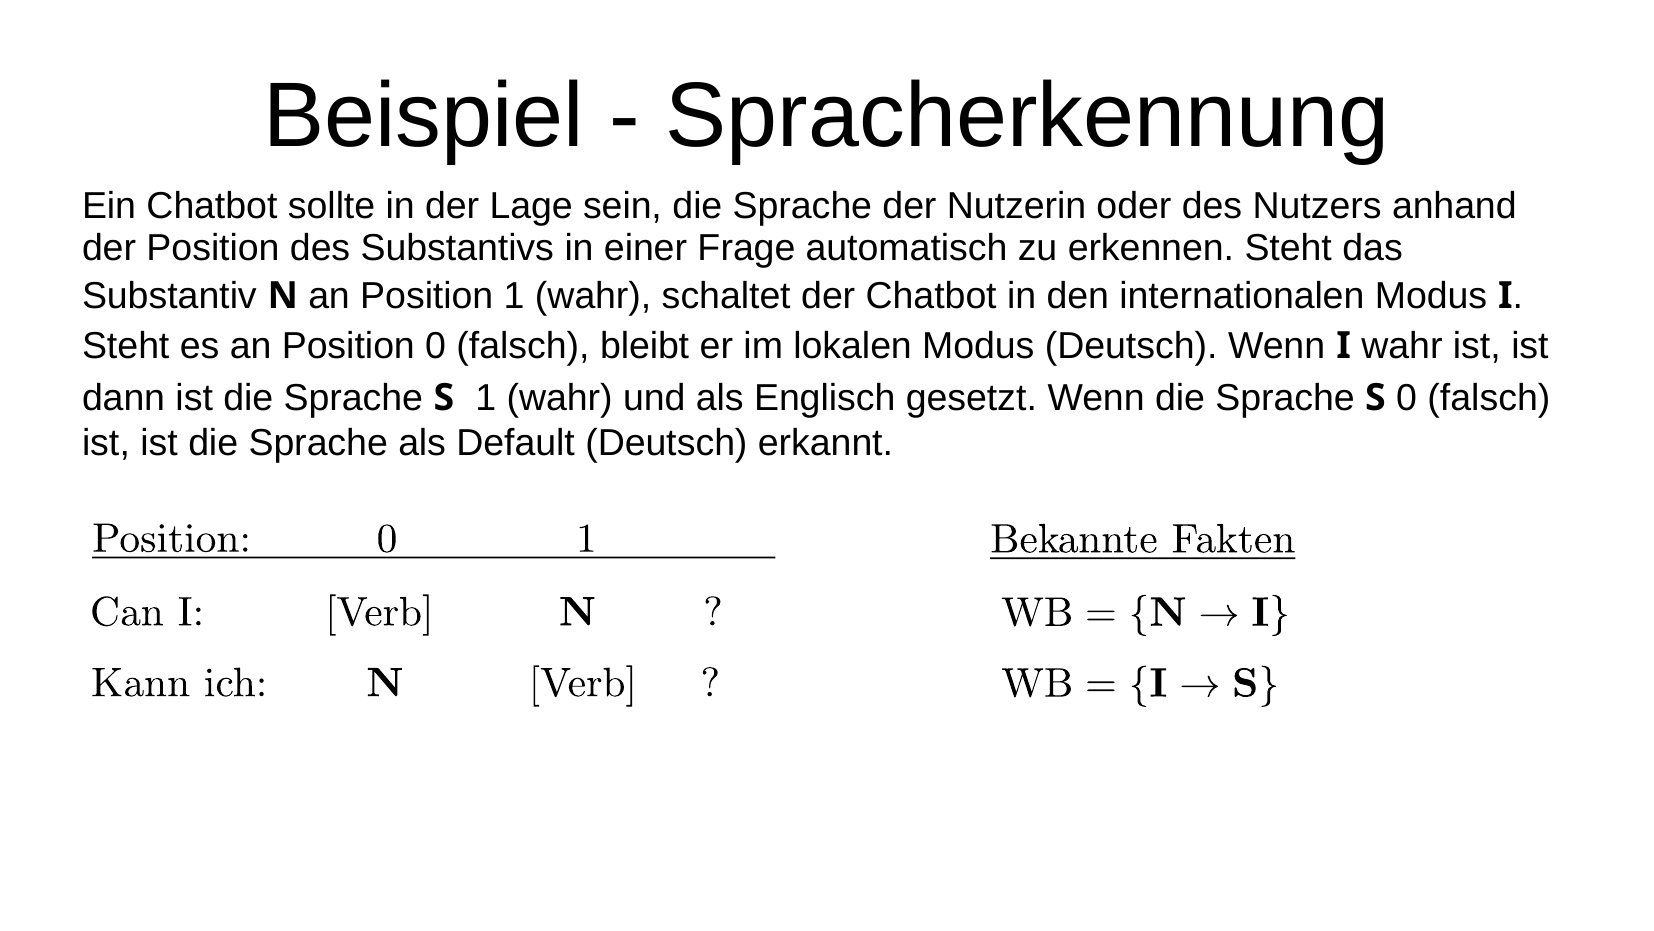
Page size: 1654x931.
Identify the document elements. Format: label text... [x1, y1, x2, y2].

text_box [92, 665, 718, 707]
title Beispiel - Spracherkennung [82, 37, 1571, 193]
text_box [92, 523, 776, 559]
text_box [1002, 665, 1277, 707]
text_box Ein Chatbot sollte in der Lage sein, die Sprache der Nutzerin oder des Nutzers anhand der Position des Substantivs in einer Frage automatisch zu erkennen. Steht das Substantiv N an Position 1 (wahr), schaltet der Chatbot in den internationalen Modus I. Steht es an Position 0 (falsch), bleibt er im lokalen Modus (Deutsch). Wenn I wahr ist, ist dann ist die Sprache S 1 (wahr) und als Englisch gesetzt. Wenn die Sprache S 0 (falsch) ist, ist die Sprache als Default (Deutsch) erkannt. [82, 195, 1571, 830]
text_box [990, 523, 1296, 560]
text_box [1001, 594, 1287, 637]
text_box [92, 594, 721, 636]
